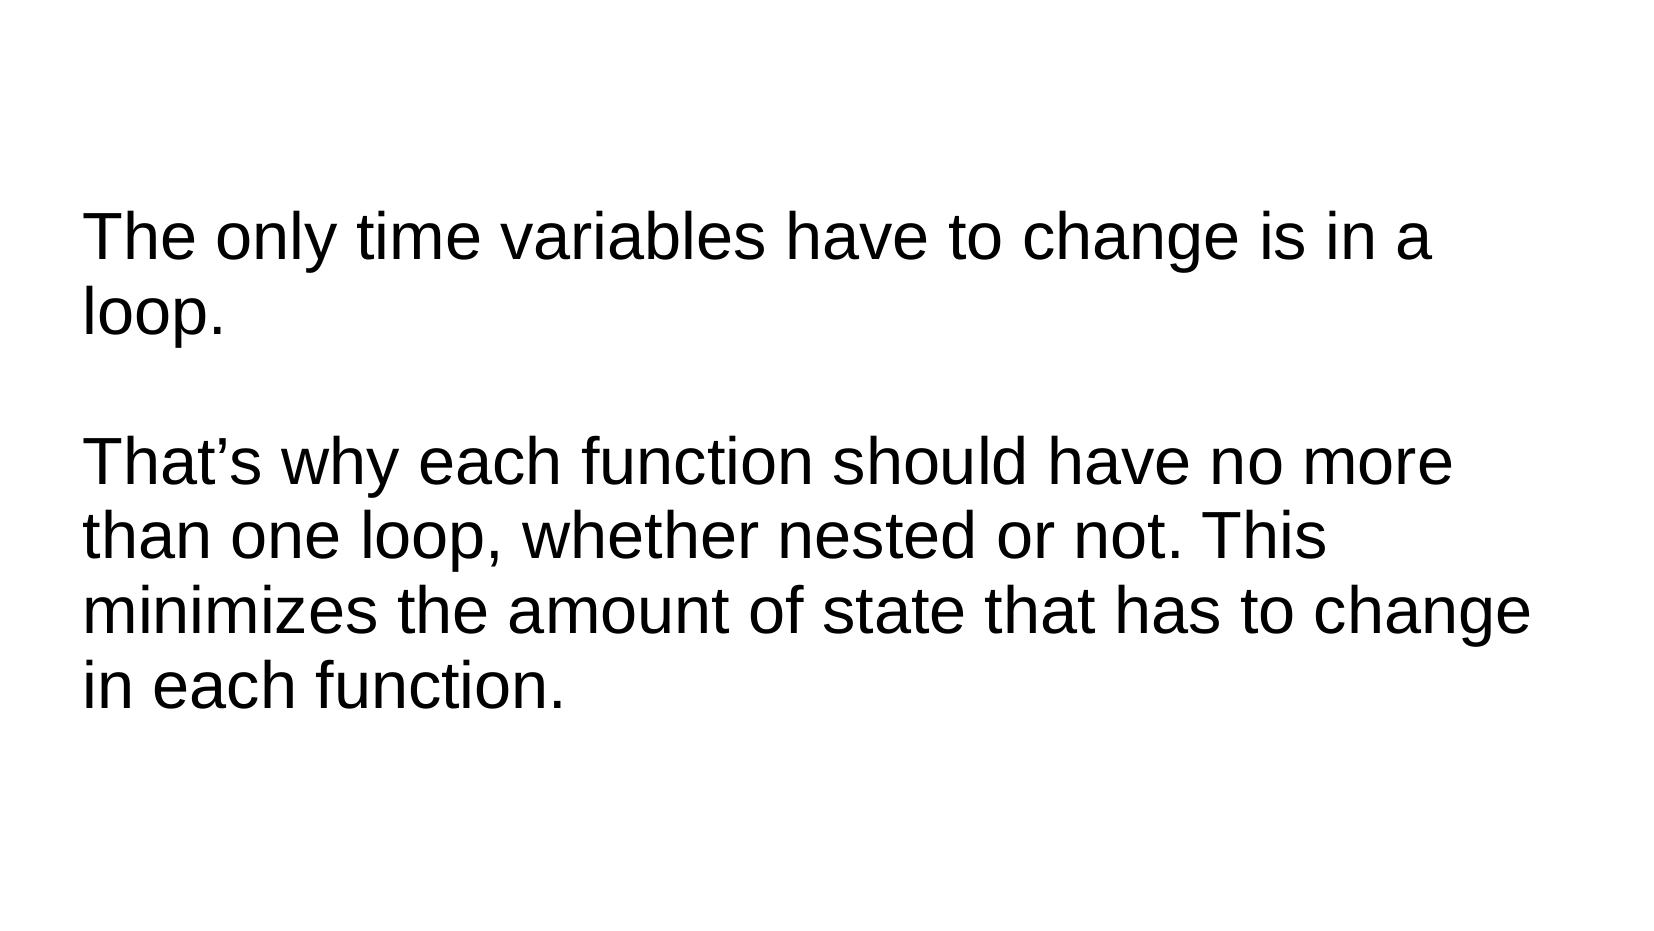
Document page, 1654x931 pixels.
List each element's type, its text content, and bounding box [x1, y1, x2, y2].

subtitle The only time variables have to change is in a loop. That’s why each function should have no more than one loop, whether nested or not. This minimizes the amount of state that has to change in each function. [82, 37, 1571, 886]
